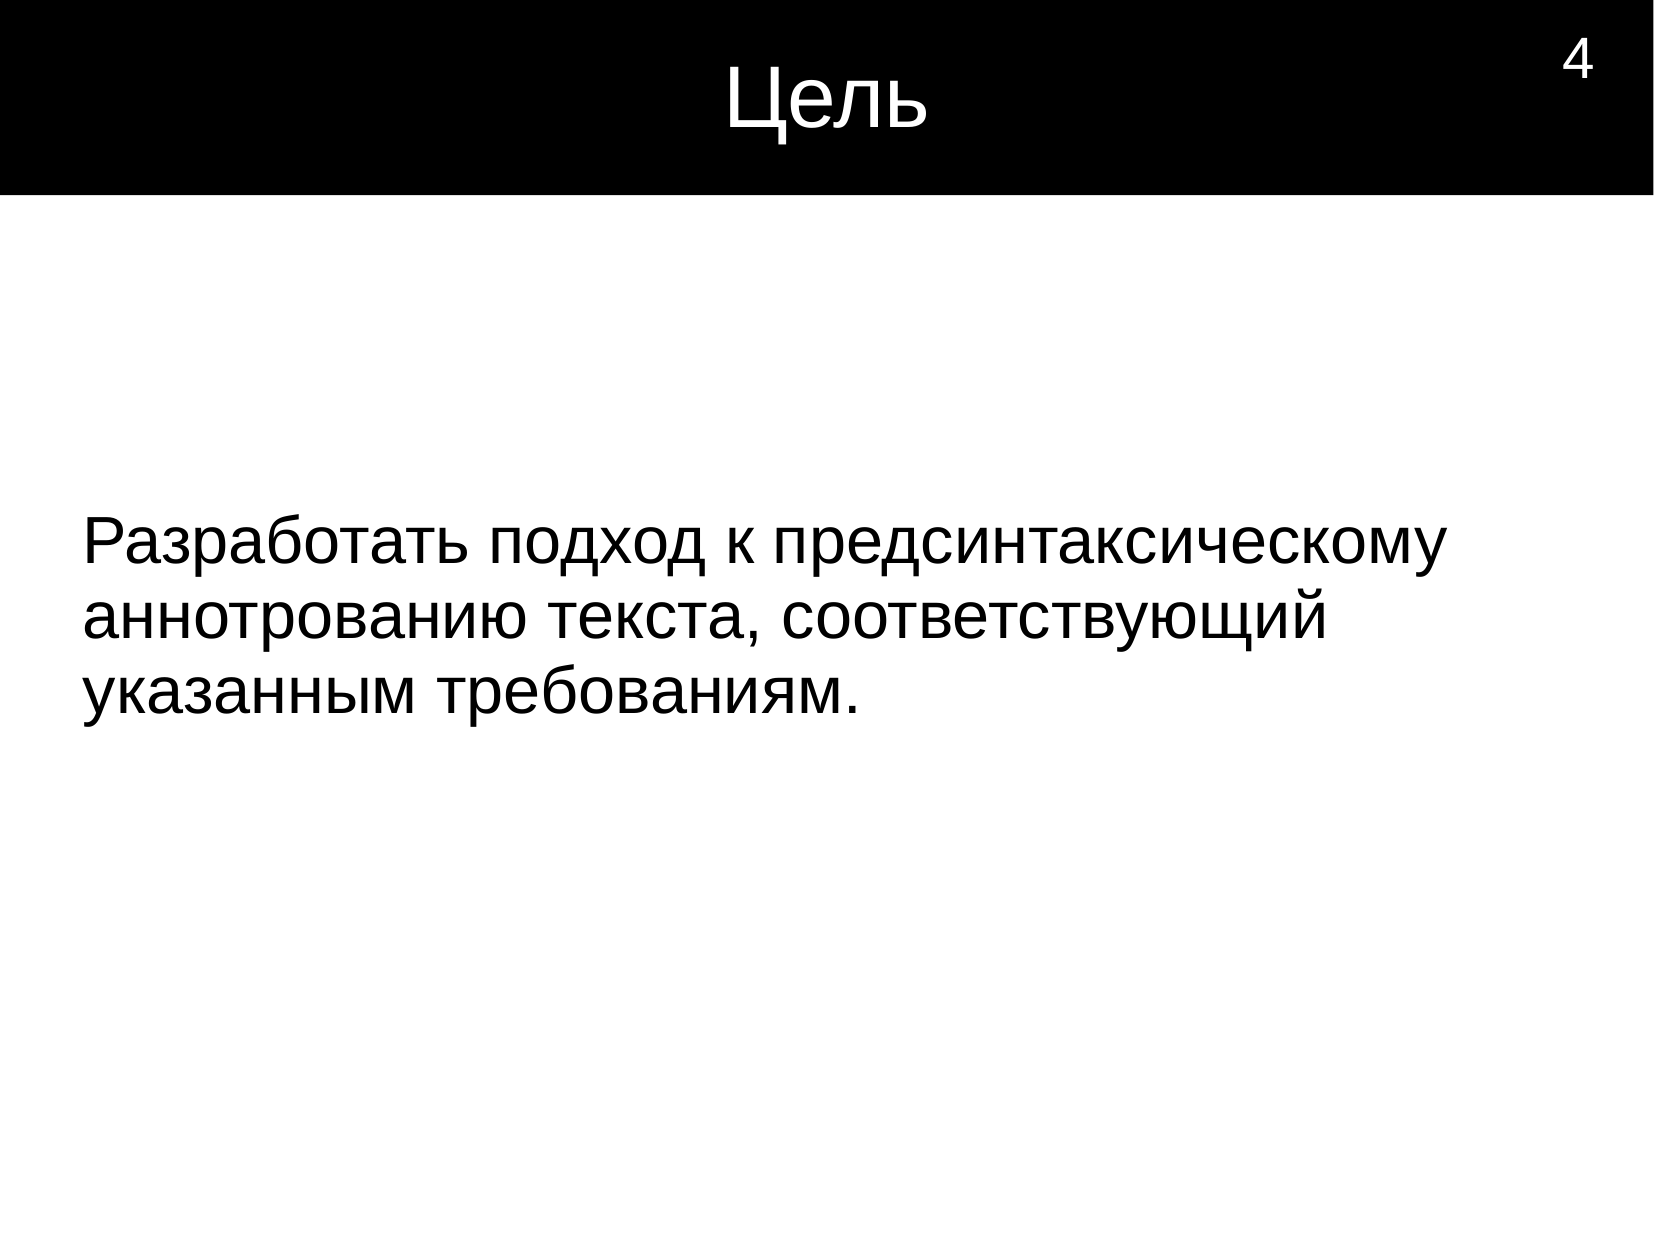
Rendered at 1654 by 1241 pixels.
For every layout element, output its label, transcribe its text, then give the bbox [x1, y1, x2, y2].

subtitle Разработать подход к предсинтаксическому аннотрованию текста, соответствующий указанным требованиям. [82, 255, 1538, 976]
text_box <number> [1547, 18, 1623, 109]
title Цель [0, 0, 1654, 196]
